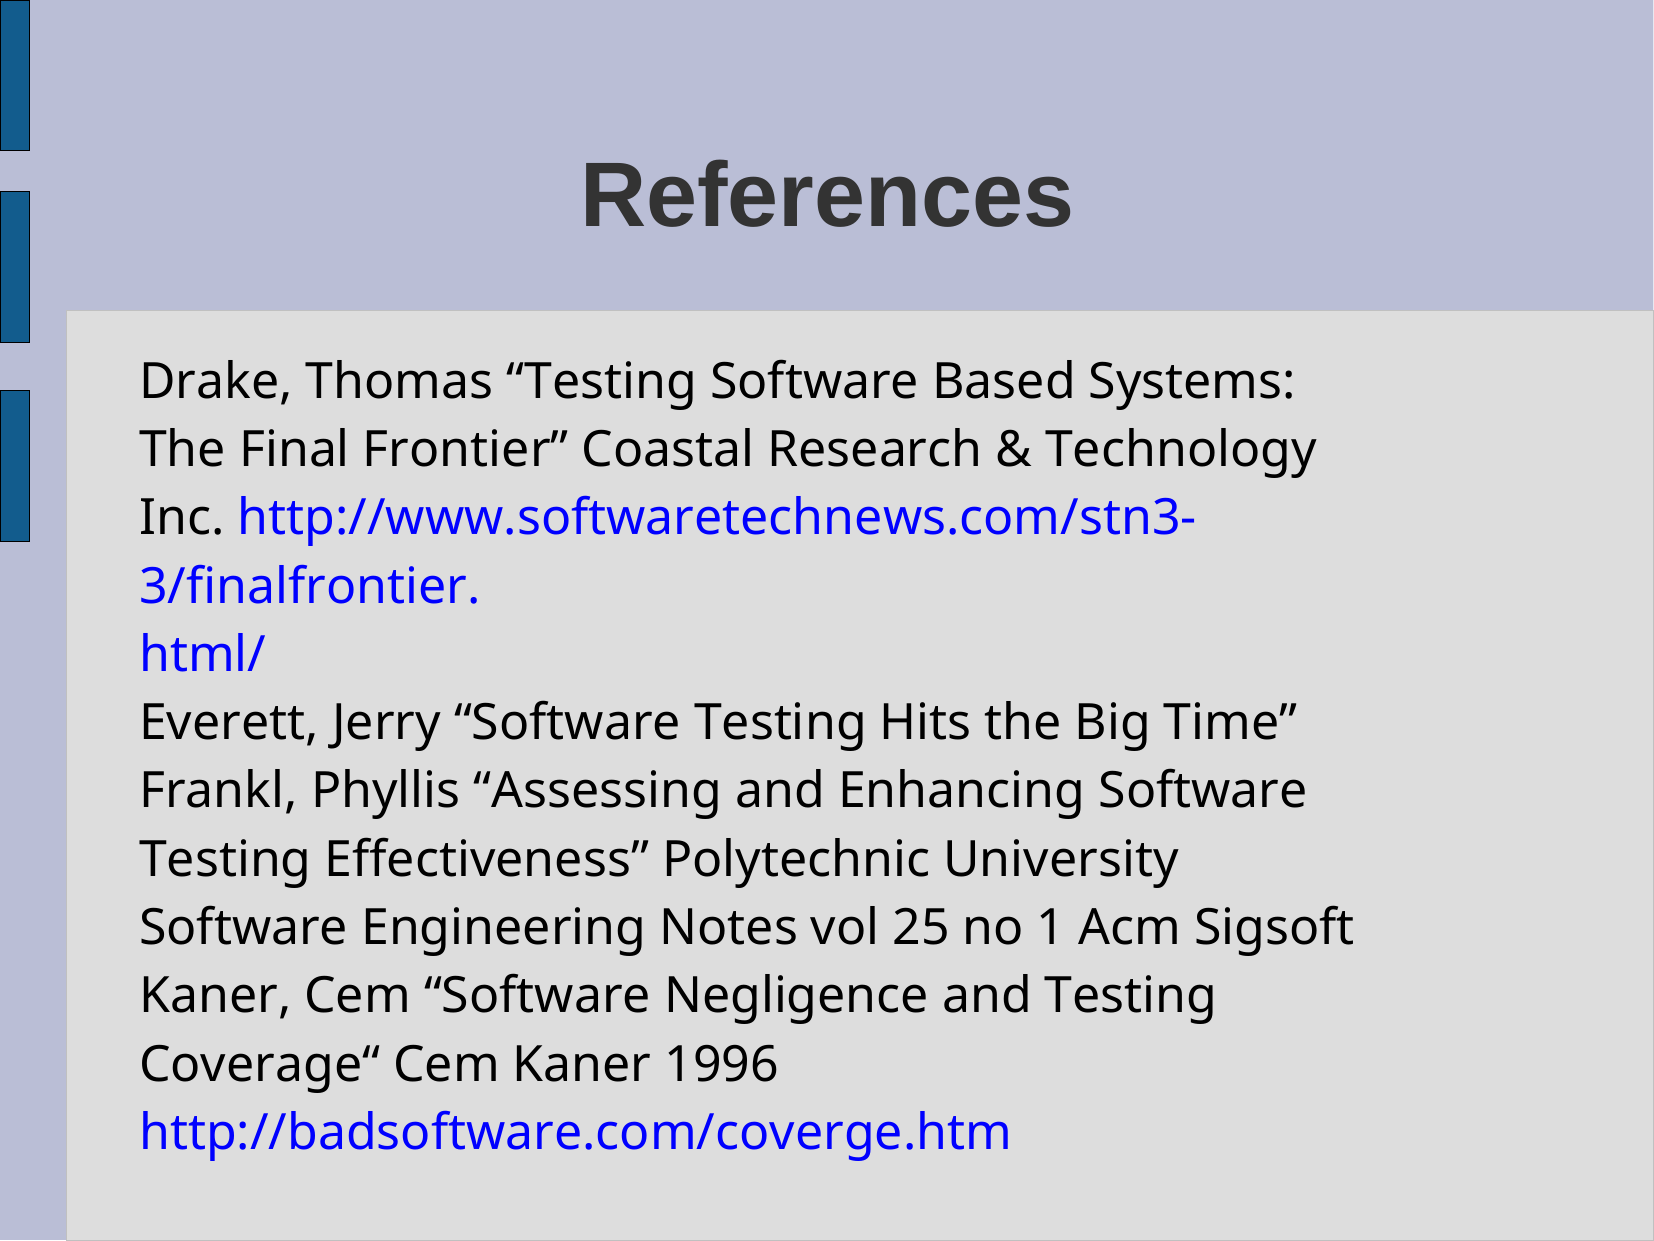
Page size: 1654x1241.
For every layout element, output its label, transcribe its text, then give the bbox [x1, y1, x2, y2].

title References [121, 91, 1534, 299]
list Drake, Thomas “Testing Software Based Systems: The Final Frontier” Coastal Research & Technology Inc. http://www.softwaretechnews.com/stn3- 3/finalfrontier. html/ Everett, Jerry “Software Testing Hits the Big Time” Frankl, Phyllis “Assessing and Enhancing Software Testing Effectiveness” Polytechnic University Software Engineering Notes vol 25 no 1 Acm Sigsoft Kaner, Cem “Software Negligence and Testing Coverage“ Cem Kaner 1996 http://badsoftware.com/coverge.htm [121, 344, 1534, 1127]
